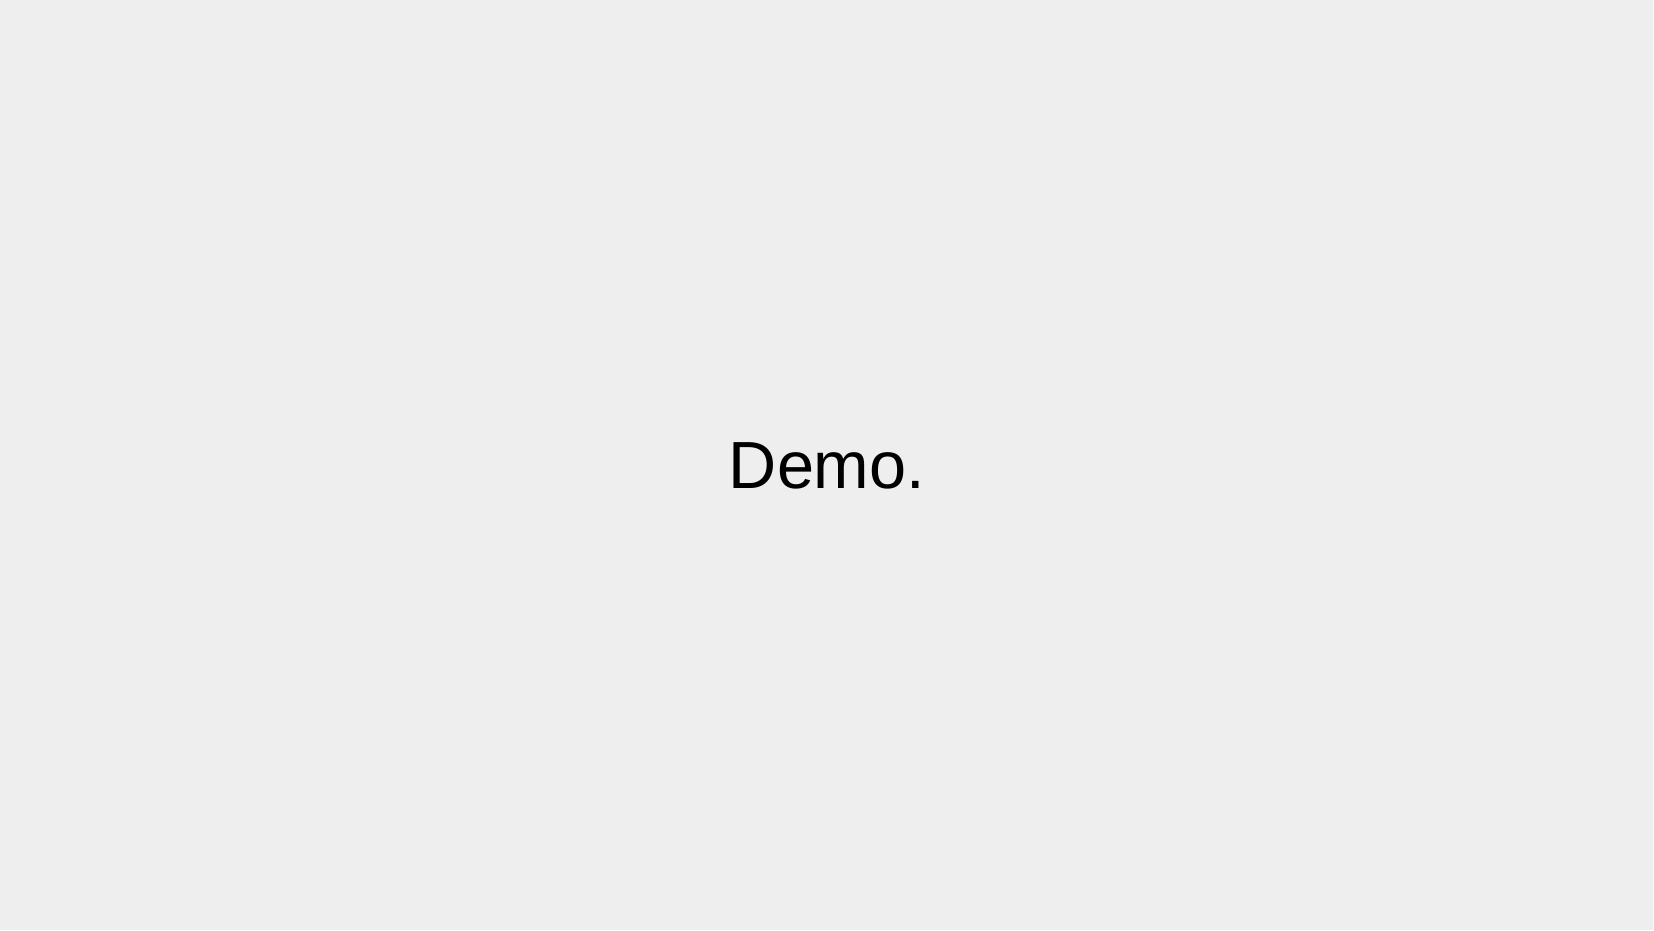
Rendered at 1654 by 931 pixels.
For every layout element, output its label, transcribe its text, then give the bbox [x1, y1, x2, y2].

subtitle Demo. [250, 109, 1403, 822]
